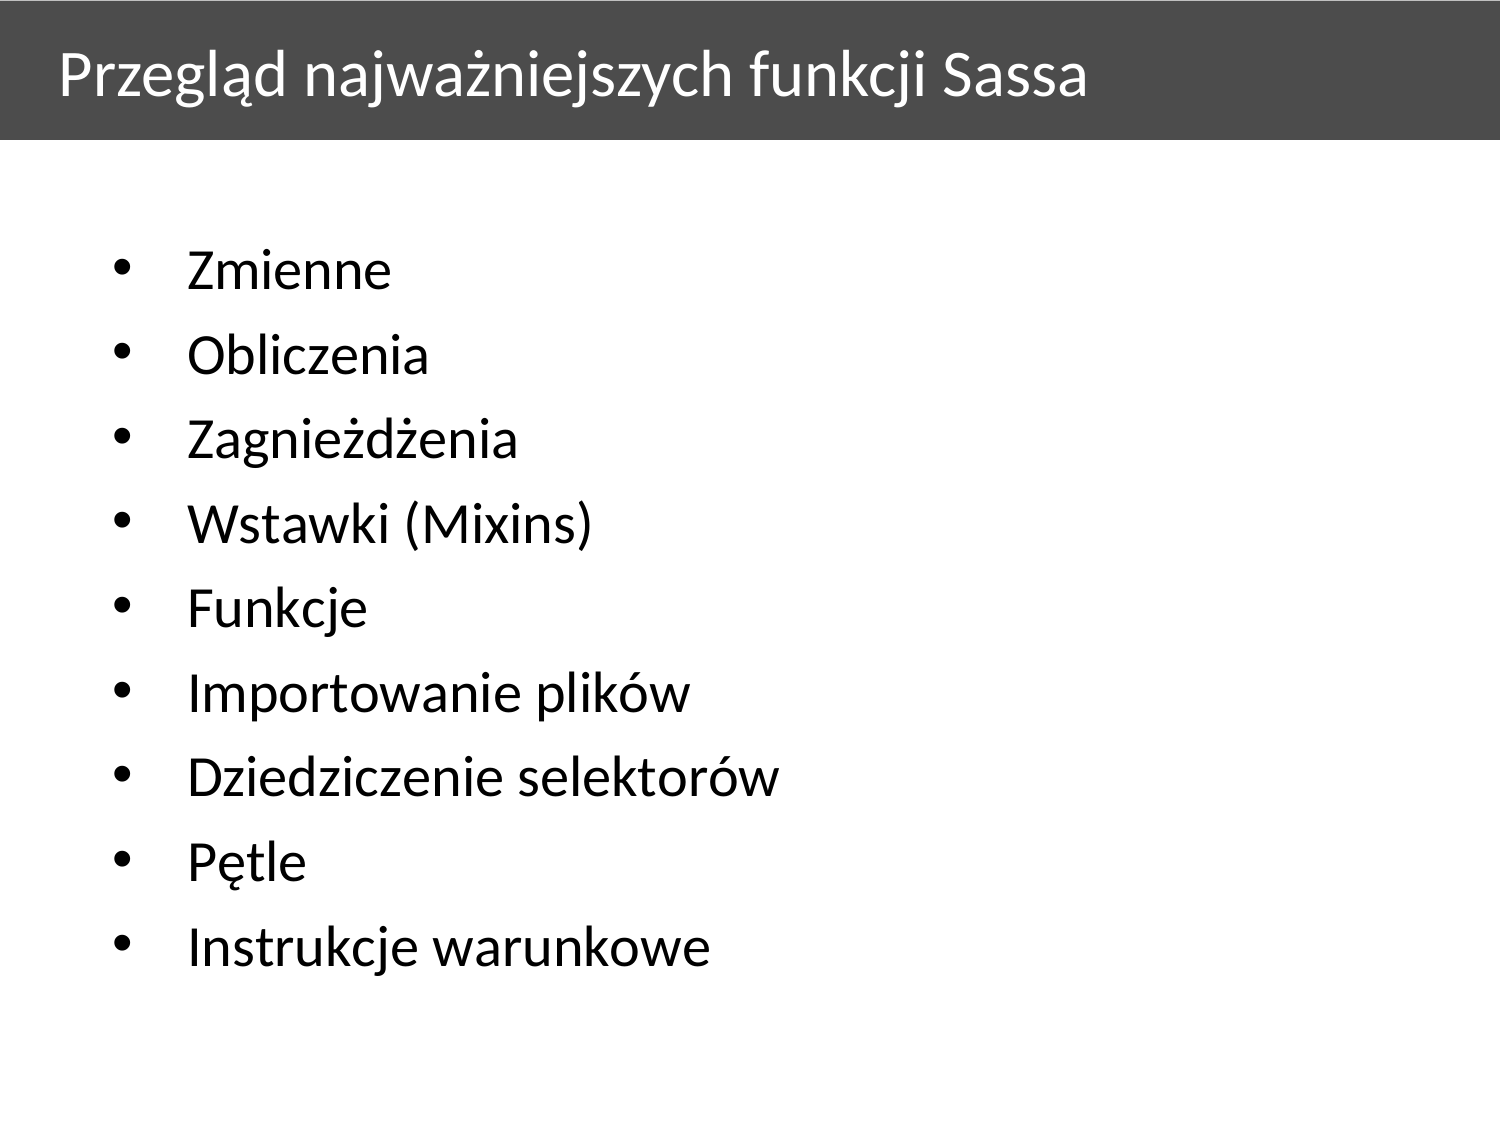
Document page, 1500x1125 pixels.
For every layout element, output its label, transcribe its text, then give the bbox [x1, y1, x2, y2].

subtitle Zmienne Obliczenia Zagnieżdżenia Wstawki (Mixins) Funkcje Importowanie plików Dziedziczenie selektorów Pętle Instrukcje warunkowe [0, 142, 1495, 989]
text_box Przegląd najważniejszych funkcji Sassa [0, 1, 1500, 140]
